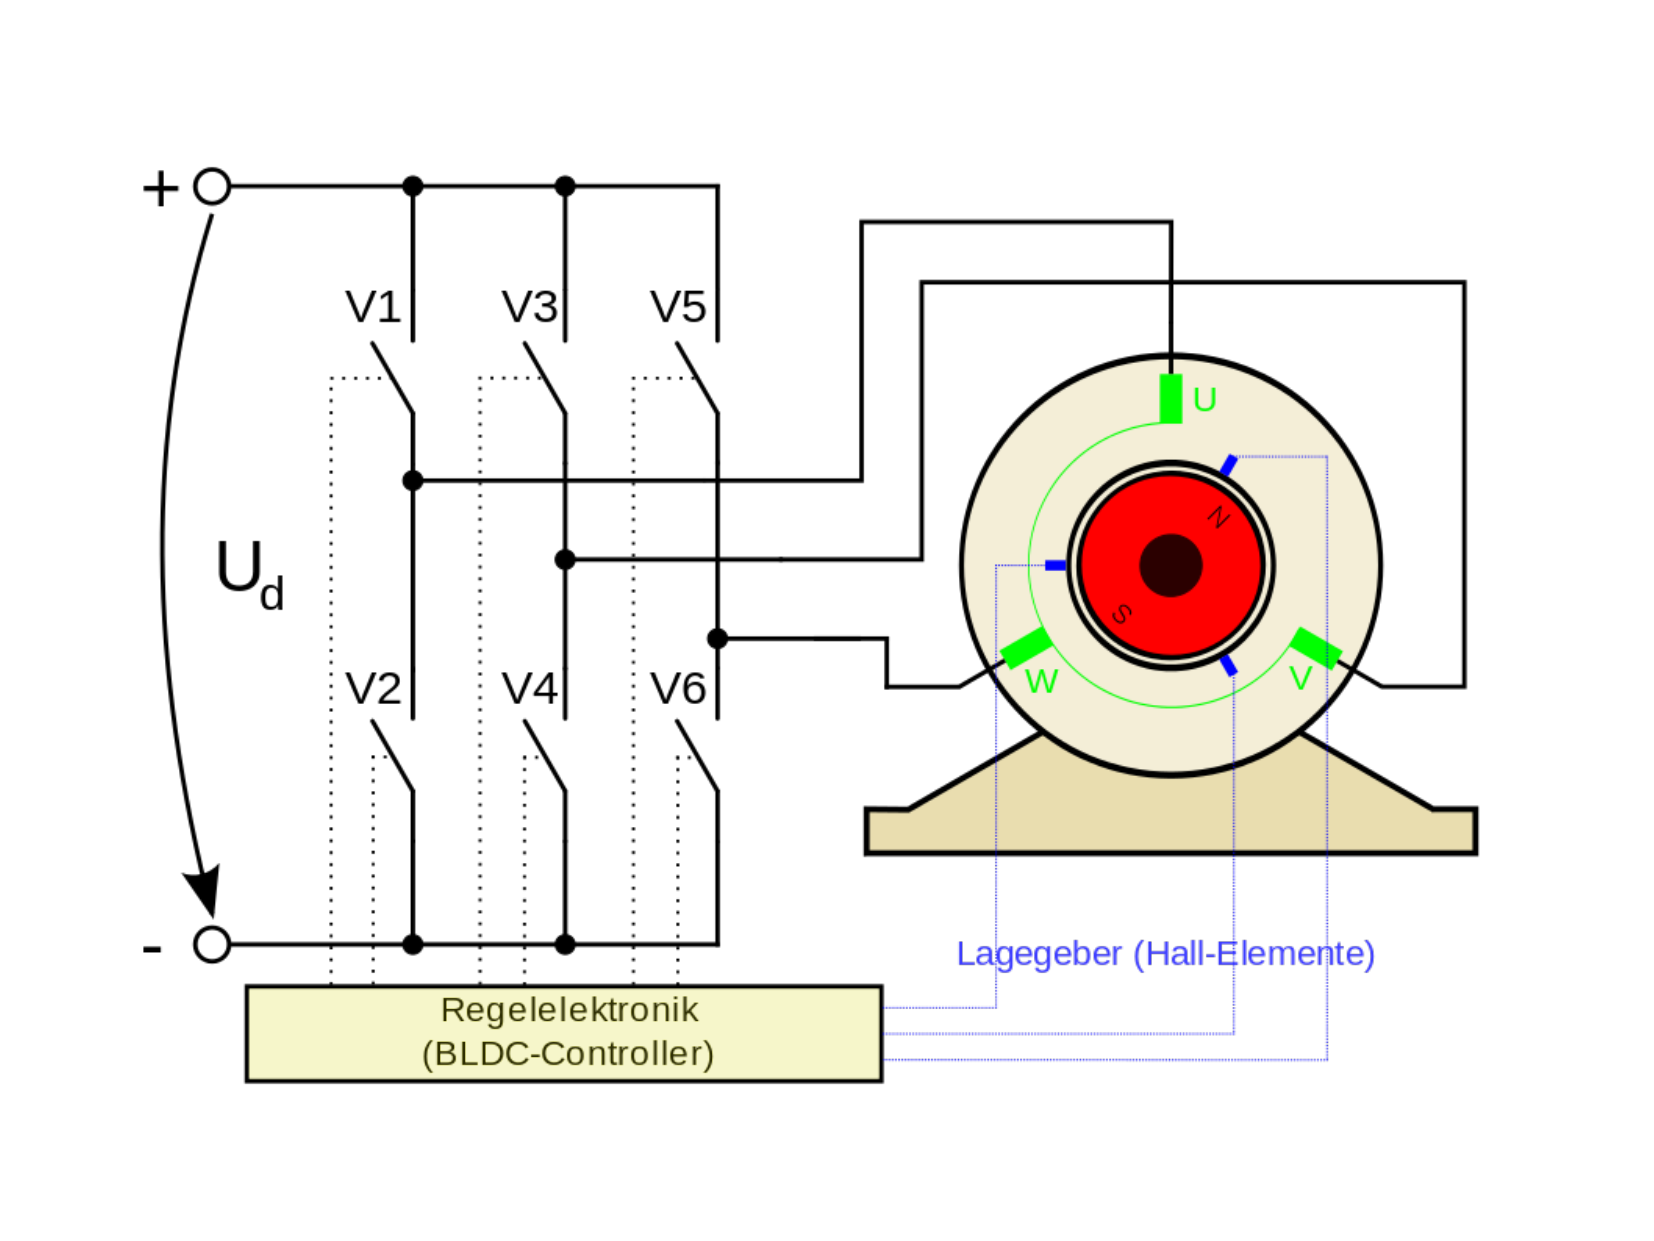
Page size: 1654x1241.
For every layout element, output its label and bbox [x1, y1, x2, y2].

picture [53, 72, 1616, 1178]
